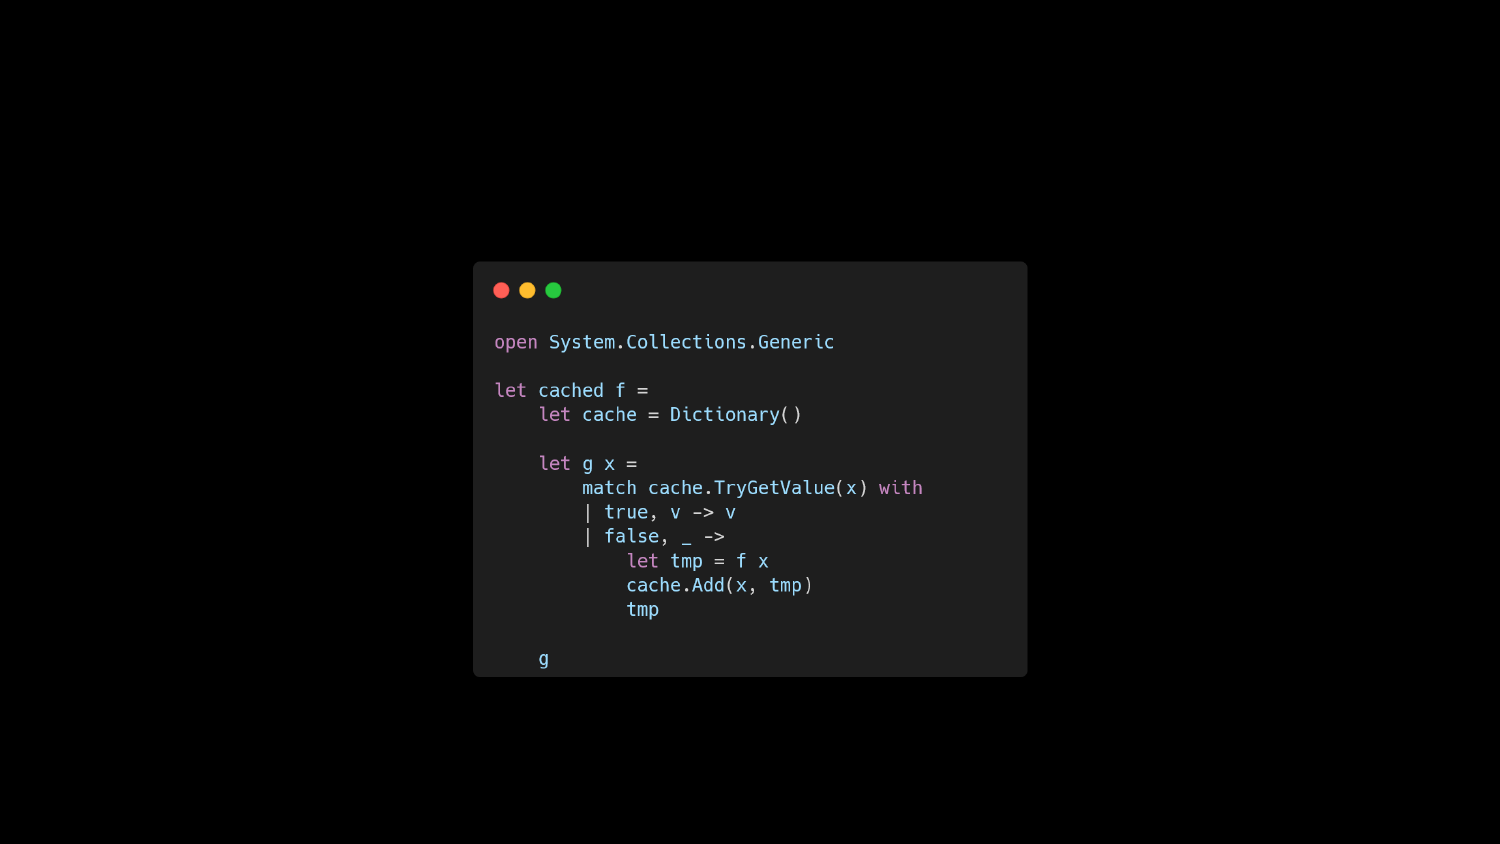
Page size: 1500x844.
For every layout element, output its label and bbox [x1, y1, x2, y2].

picture [400, 188, 1100, 750]
